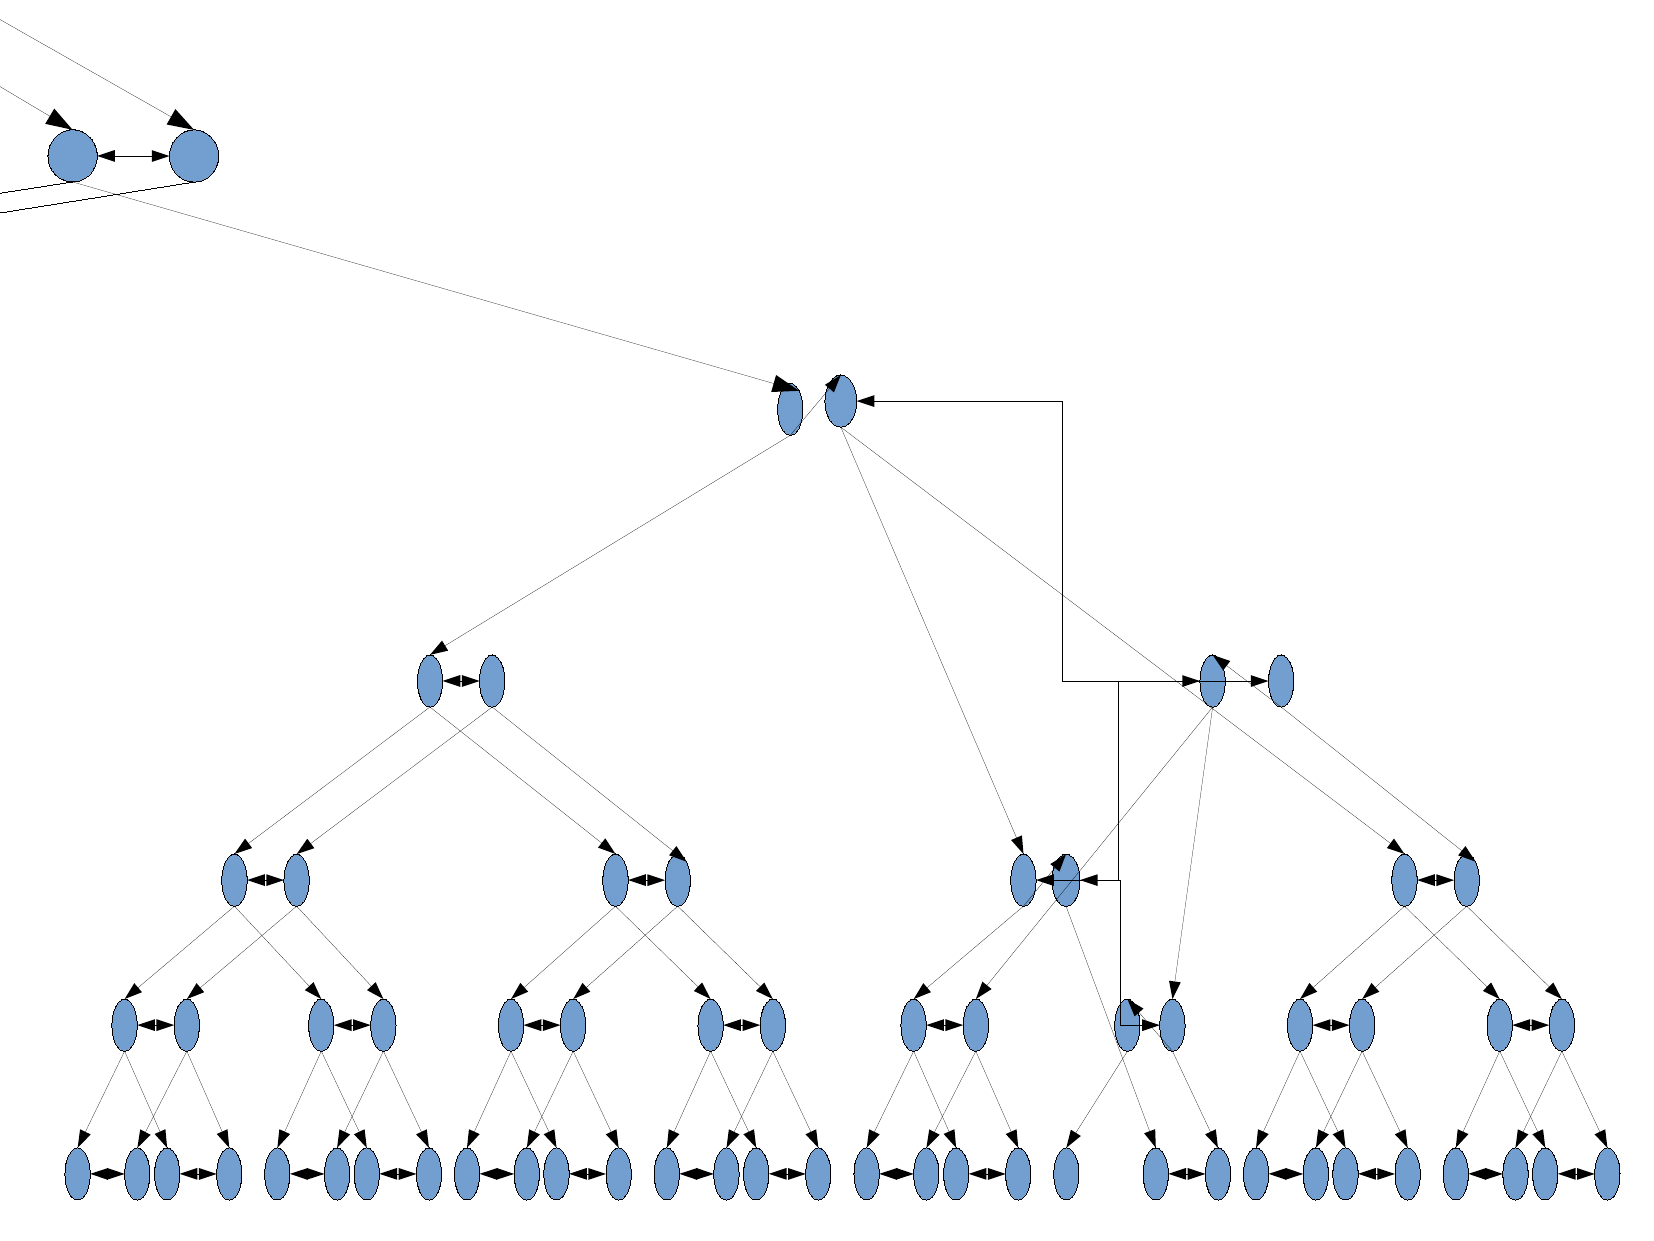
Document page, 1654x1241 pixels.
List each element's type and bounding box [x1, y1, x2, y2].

text_box [824, 374, 857, 427]
text_box [1199, 682, 1226, 708]
text_box [370, 999, 397, 1052]
text_box [1057, 881, 1080, 907]
text_box [1391, 854, 1418, 906]
text_box [791, 424, 801, 436]
text_box [354, 1147, 380, 1200]
text_box [1199, 655, 1226, 681]
text_box [111, 999, 138, 1052]
text_box [602, 854, 629, 906]
text_box [943, 1148, 969, 1200]
text_box [1502, 1147, 1529, 1201]
text_box [1303, 1148, 1329, 1201]
text_box [514, 1148, 540, 1201]
text_box [1549, 999, 1575, 1051]
text_box [264, 1147, 290, 1200]
text_box [1053, 1147, 1079, 1200]
text_box [1159, 999, 1186, 1052]
text_box [64, 1147, 91, 1200]
text_box [697, 999, 724, 1052]
text_box [1074, 873, 1080, 880]
text_box [324, 1147, 350, 1201]
text_box [1443, 1148, 1469, 1200]
text_box [743, 1148, 769, 1200]
text_box [1349, 999, 1375, 1052]
text_box [1287, 999, 1313, 1051]
text_box [963, 999, 989, 1052]
text_box [1268, 654, 1294, 707]
text_box [560, 999, 586, 1052]
text_box [853, 1147, 880, 1200]
text_box [169, 129, 219, 183]
text_box [1395, 1147, 1421, 1201]
text_box [308, 999, 334, 1052]
text_box [805, 1147, 831, 1201]
text_box [1487, 999, 1513, 1052]
text_box [1024, 894, 1035, 907]
text_box [830, 375, 839, 381]
text_box [1121, 999, 1140, 1025]
text_box [913, 1147, 939, 1201]
text_box [1532, 1148, 1558, 1200]
text_box [1454, 857, 1480, 906]
text_box [665, 857, 691, 906]
text_box [543, 1147, 570, 1200]
text_box [790, 383, 799, 390]
text_box [479, 654, 505, 707]
text_box [154, 1148, 180, 1200]
text_box [416, 1147, 442, 1201]
text_box [174, 999, 200, 1052]
text_box [1594, 1147, 1621, 1201]
text_box [654, 1147, 680, 1200]
text_box [47, 129, 98, 182]
text_box [454, 1147, 480, 1200]
text_box [1114, 1004, 1140, 1052]
text_box [216, 1147, 242, 1201]
text_box [1162, 1041, 1172, 1052]
text_box [1243, 1147, 1269, 1200]
text_box [606, 1147, 632, 1201]
text_box [1052, 854, 1079, 880]
text_box [1005, 1148, 1031, 1201]
text_box [1205, 1148, 1231, 1201]
text_box [1052, 881, 1070, 899]
text_box [777, 391, 803, 435]
text_box [221, 854, 248, 906]
text_box [713, 1147, 740, 1201]
text_box [1332, 1147, 1359, 1200]
text_box [283, 854, 310, 906]
text_box [760, 999, 786, 1051]
text_box [1010, 854, 1037, 906]
text_box [1143, 1147, 1169, 1200]
text_box [417, 655, 443, 707]
text_box [498, 999, 524, 1051]
text_box [900, 999, 927, 1052]
text_box [124, 1147, 150, 1201]
